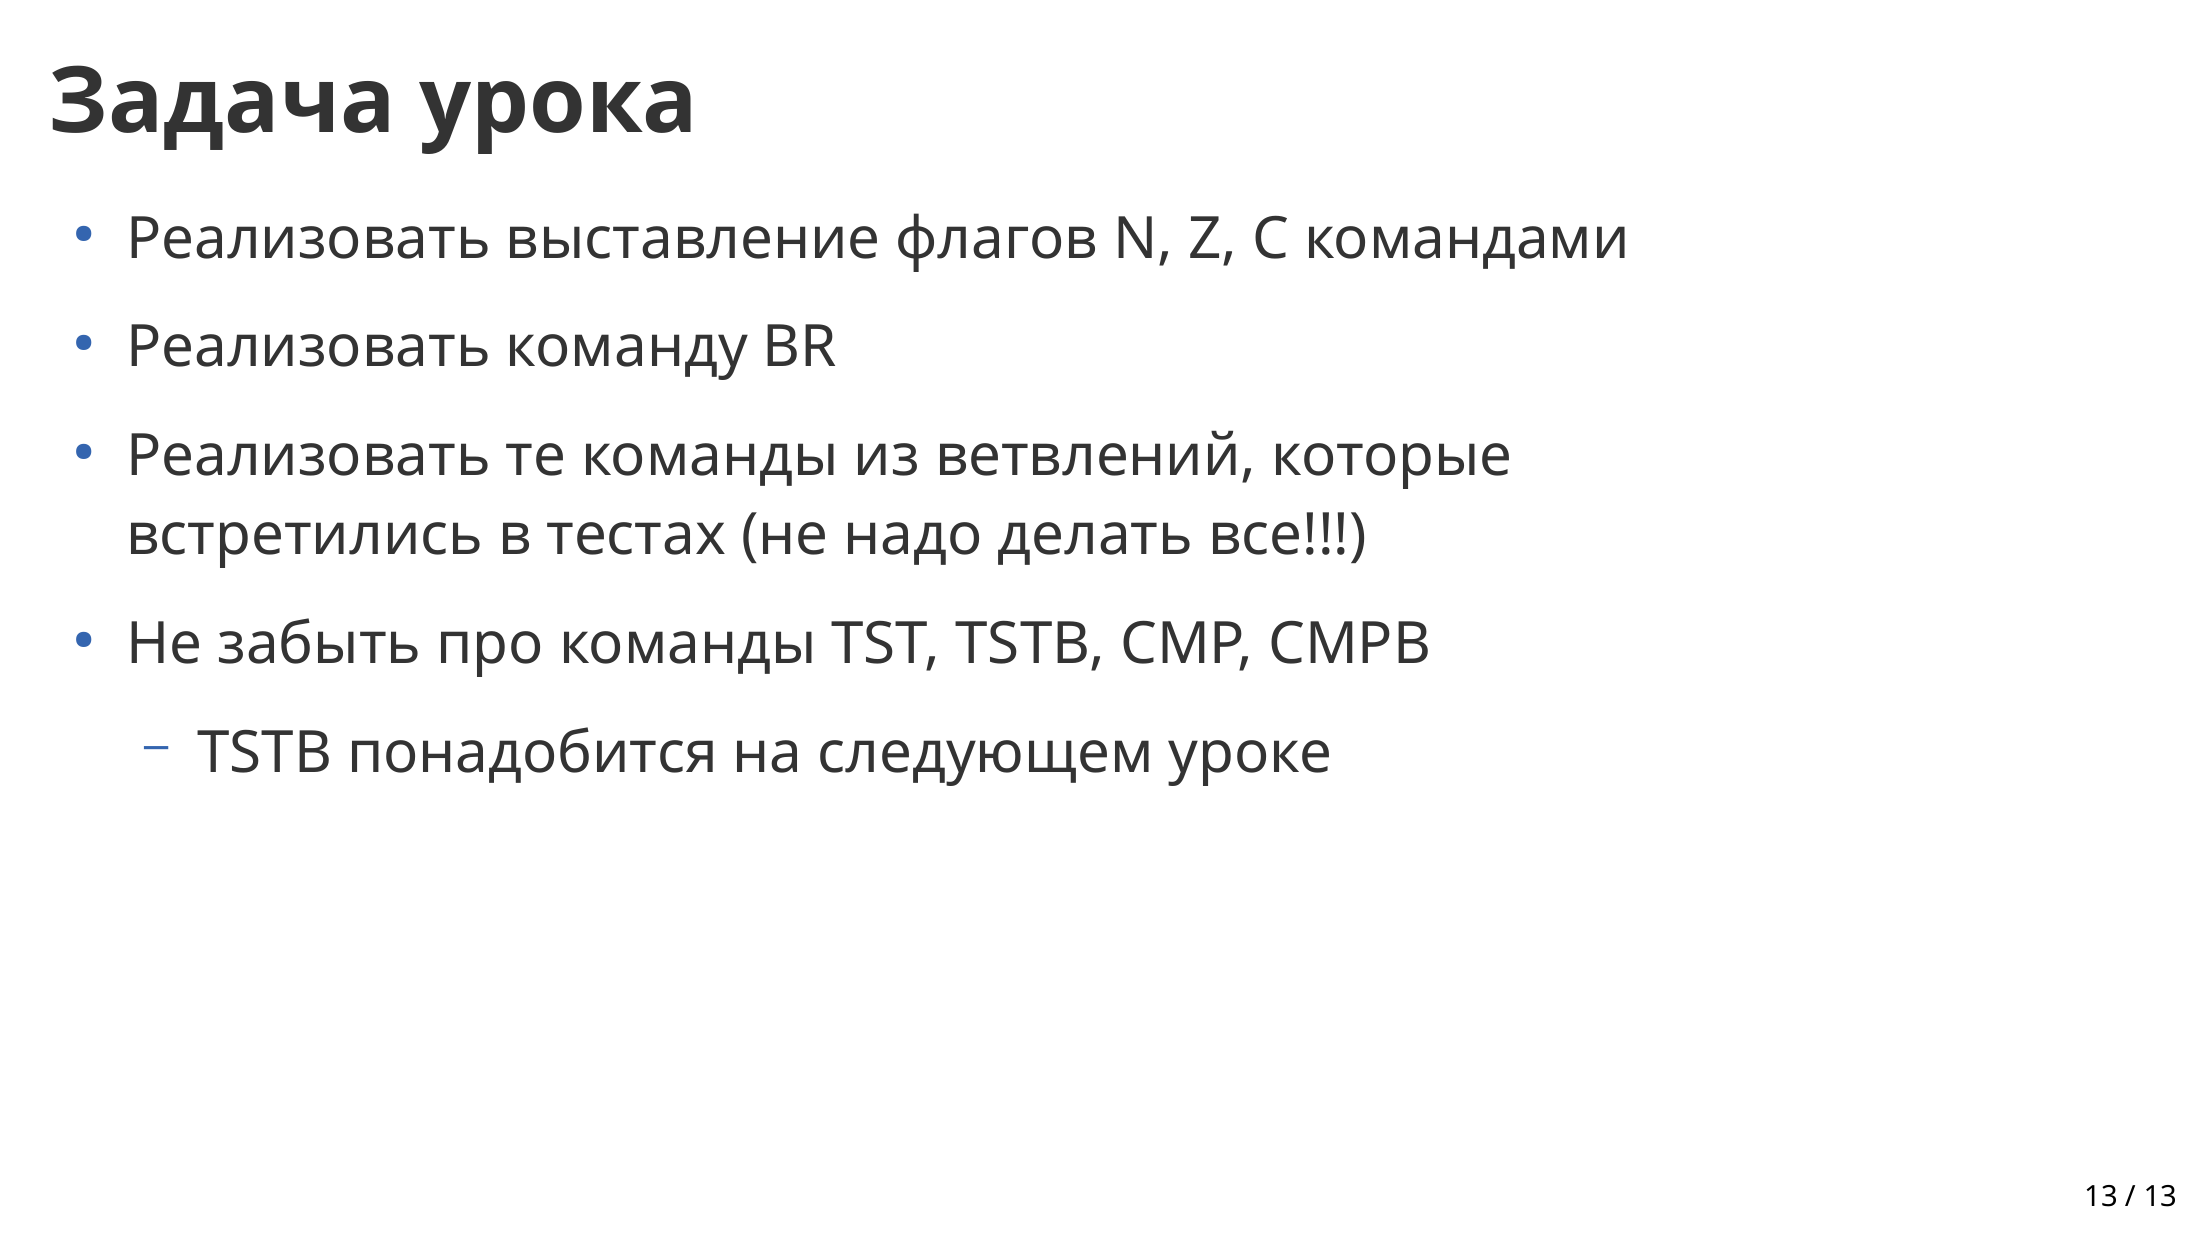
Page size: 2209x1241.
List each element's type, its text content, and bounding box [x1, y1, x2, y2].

list Реализовать выставление флагов N, Z, C командами Реализовать команду BR Реализовать те команды из ветвлений, которые встретились в тестах (не надо делать все!!!) Не забыть про команды TST, TSTB, CMP, CMPB TSTB понадобится на следующем уроке [55, 195, 1690, 1177]
title Задача урока [48, 34, 2174, 160]
